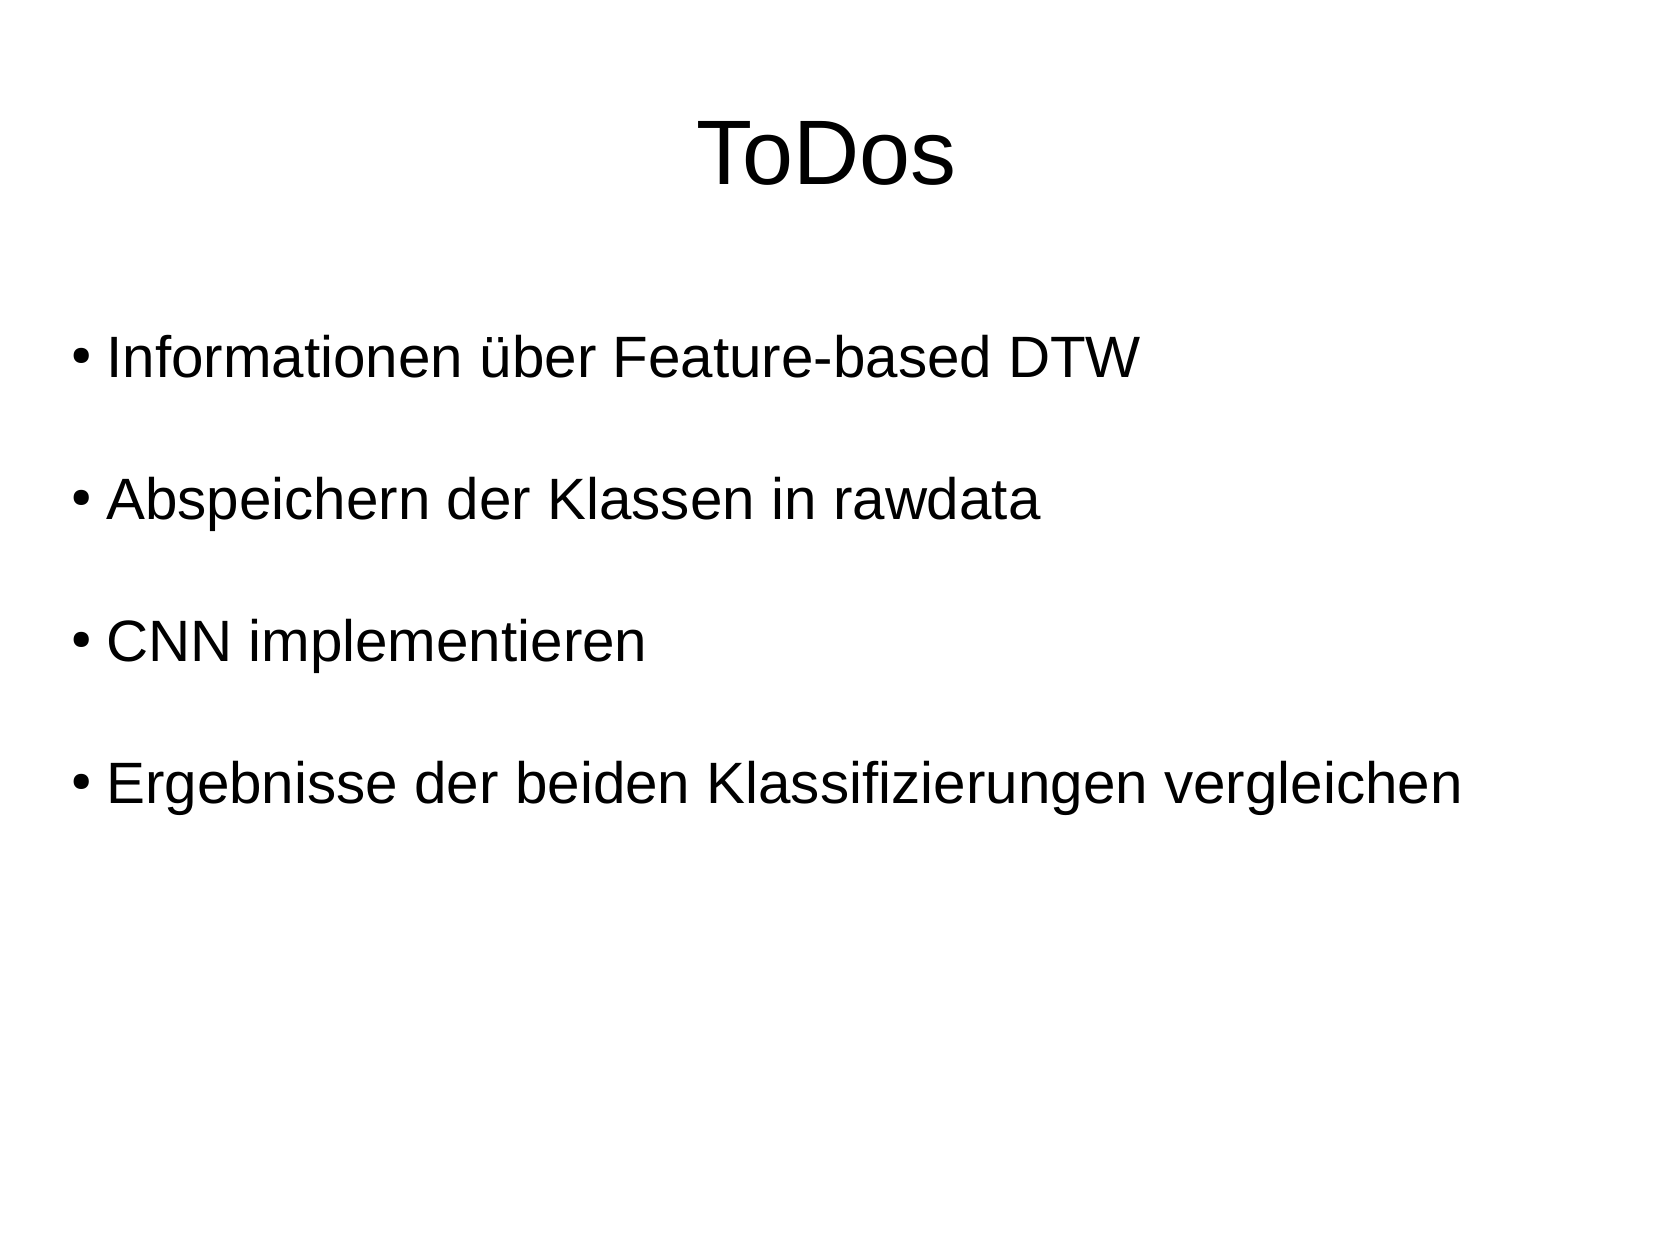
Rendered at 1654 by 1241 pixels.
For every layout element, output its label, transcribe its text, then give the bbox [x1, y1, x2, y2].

title ToDos [82, 49, 1571, 257]
subtitle Informationen über Feature-based DTW Abspeichern der Klassen in rawdata CNN implementieren Ergebnisse der beiden Klassifizierungen vergleichen [70, 283, 1560, 1139]
